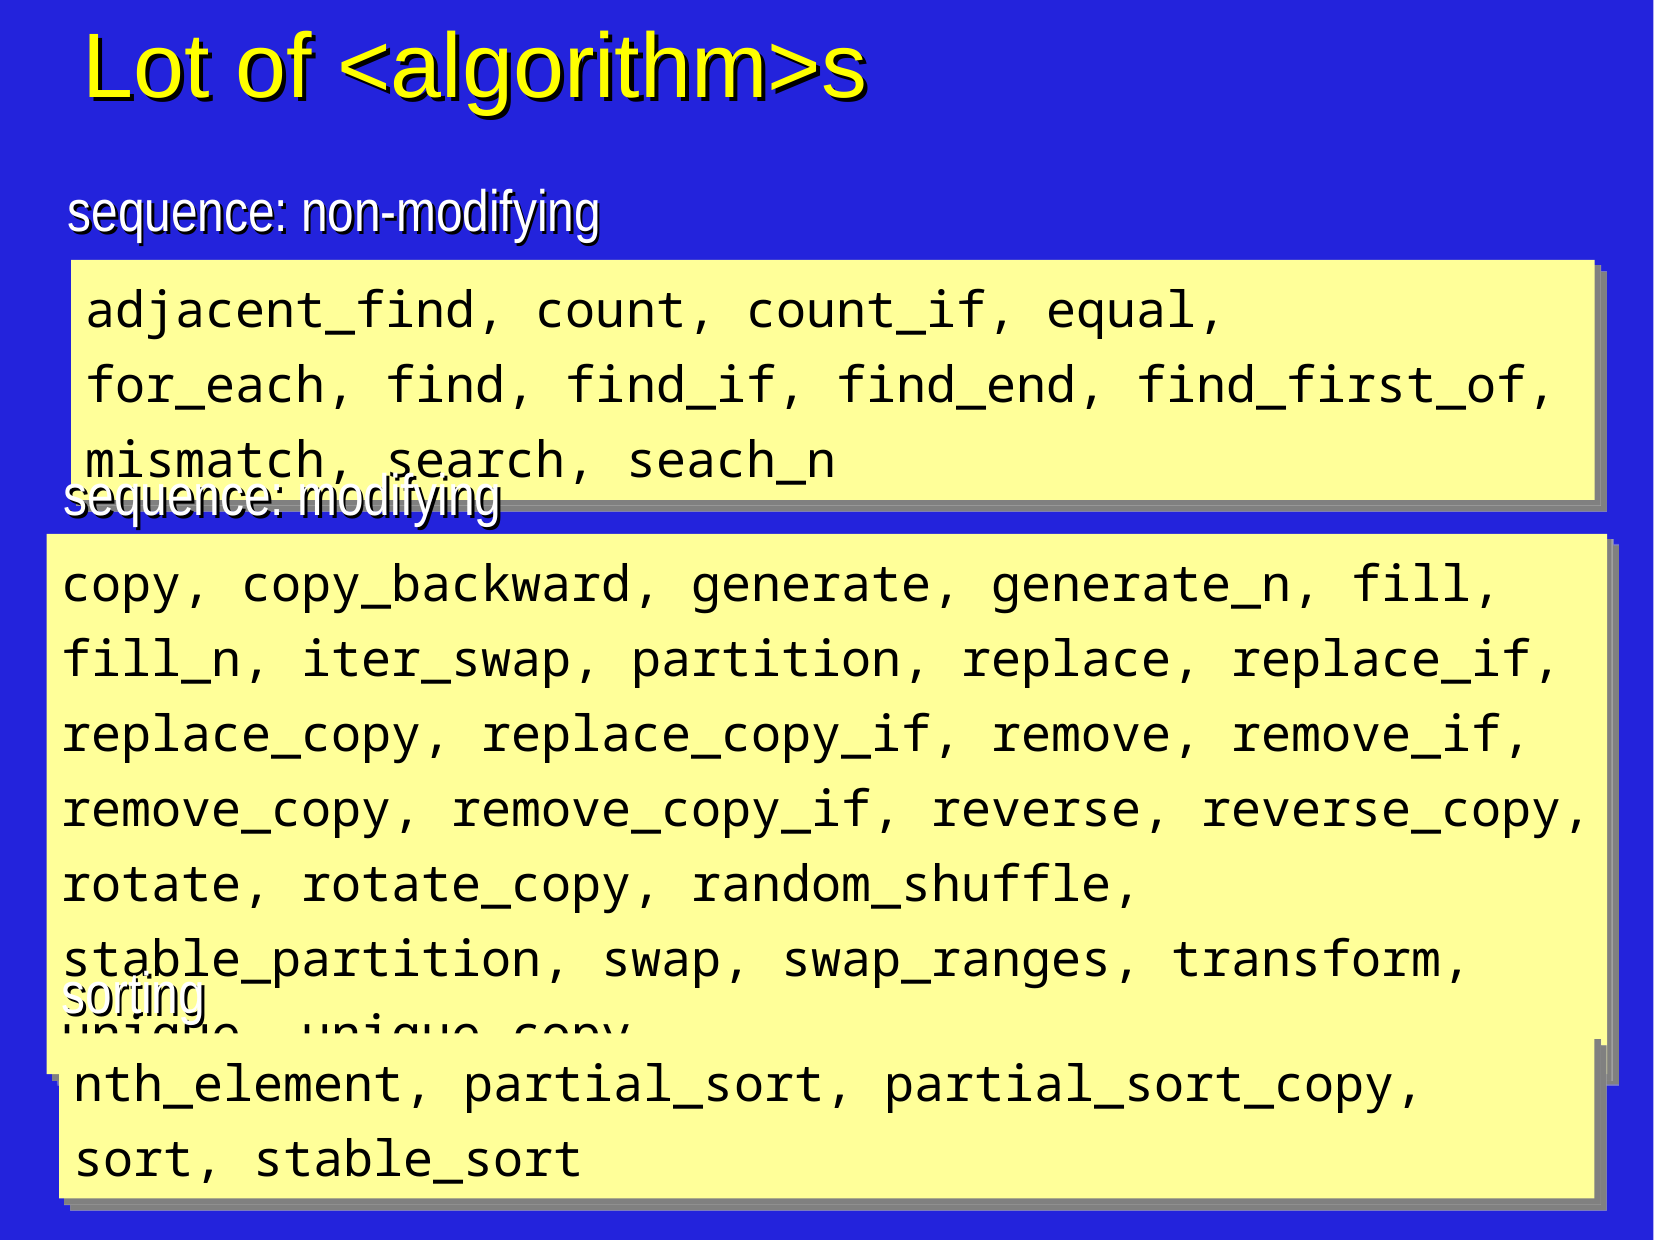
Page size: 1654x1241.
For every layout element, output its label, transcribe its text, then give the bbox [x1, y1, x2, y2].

text_box sequence: modifying [49, 449, 855, 535]
text_box sequence: non-modifying [52, 165, 859, 252]
text_box adjacent_find, count, count_if, equal, for_each, find, find_if, find_end, find_first_of, mismatch, search, seach_n [71, 259, 1595, 500]
text_box nth_element, partial_sort, partial_sort_copy, sort, stable_sort [59, 1033, 1595, 1199]
text_box copy, copy_backward, generate, generate_n, fill, fill_n, iter_swap, partition, replace, replace_if, replace_copy, replace_copy_if, remove, remove_if, remove_copy, remove_copy_if, reverse, reverse_copy, rotate, rotate_copy, random_shuffle, stable_partition, swap, swap_ranges, transform, unique, unique_copy [46, 533, 1608, 1075]
text_box sorting [46, 947, 853, 1033]
title Lot of <algorithm>s [82, 2, 1571, 130]
